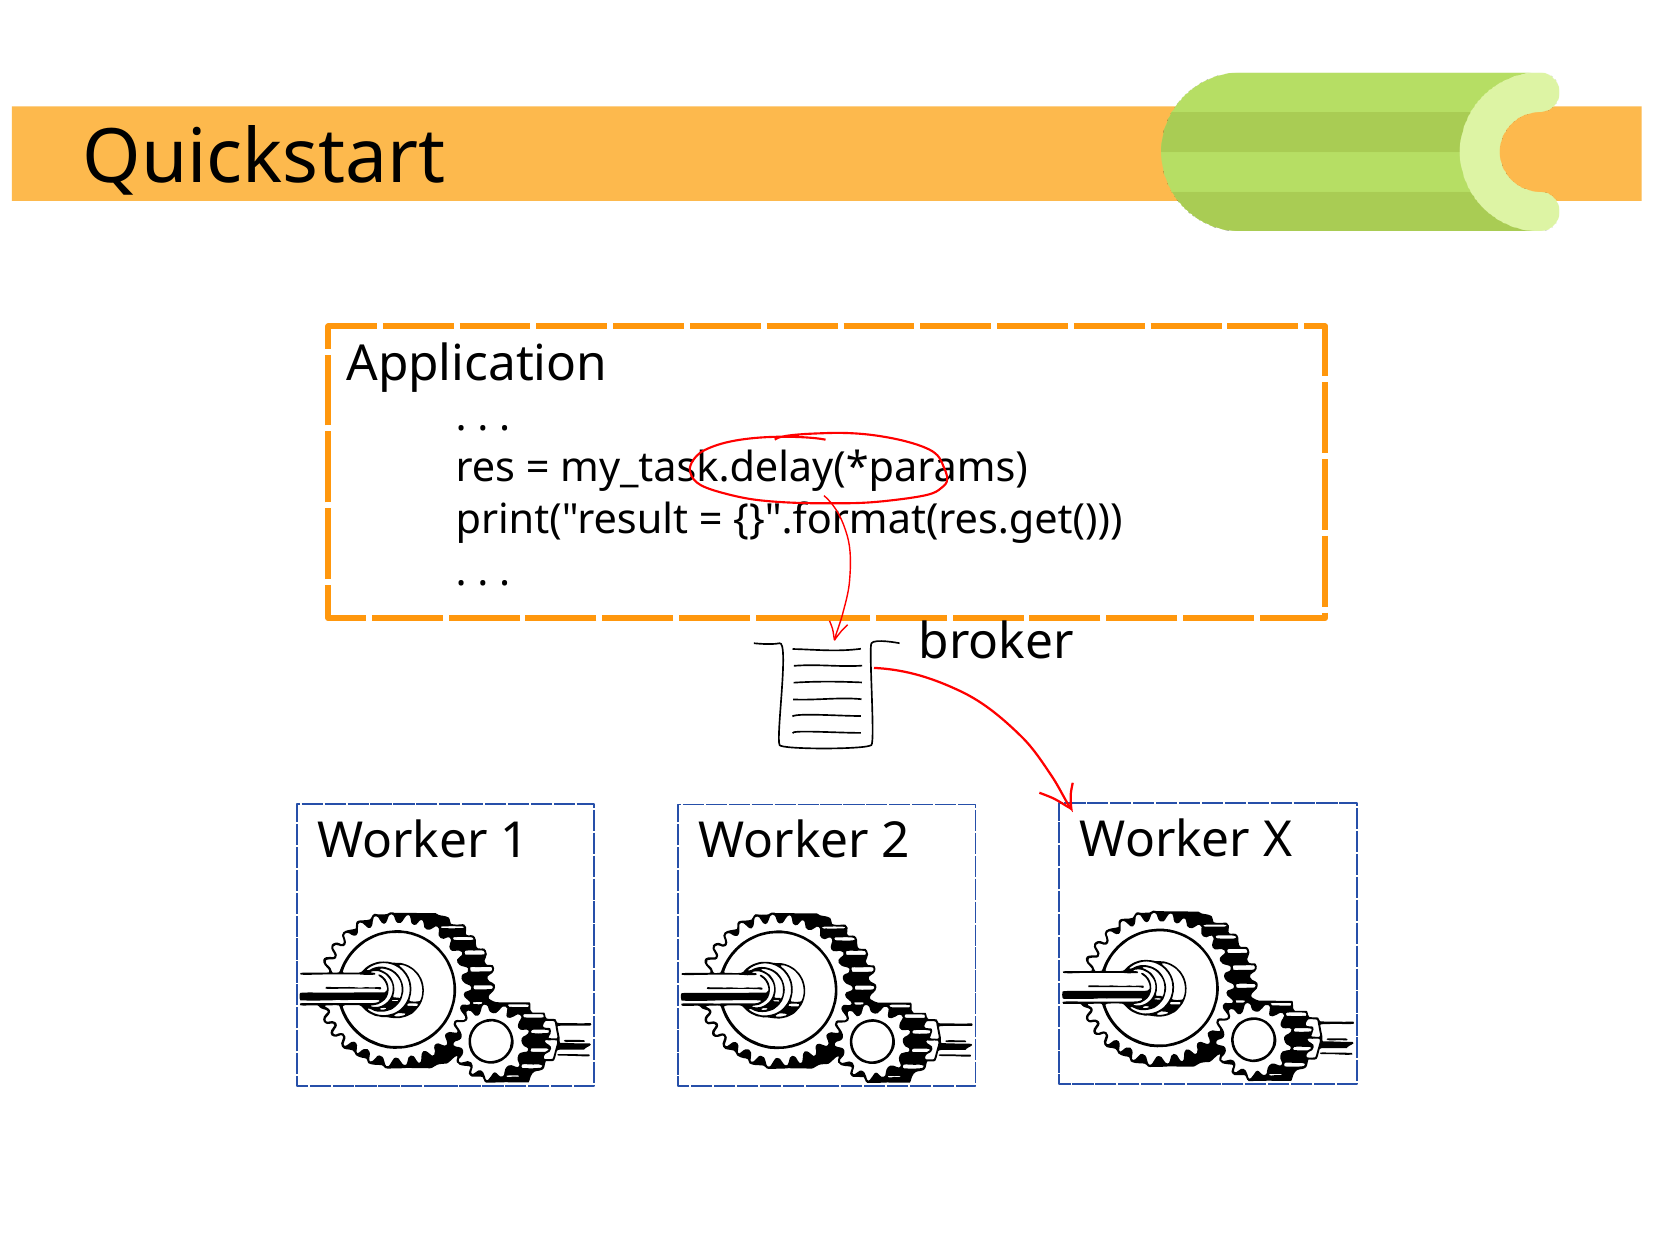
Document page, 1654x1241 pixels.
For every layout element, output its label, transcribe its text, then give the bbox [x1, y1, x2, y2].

picture [209, 0, 1560, 1130]
title Quickstart [82, 94, 1264, 213]
